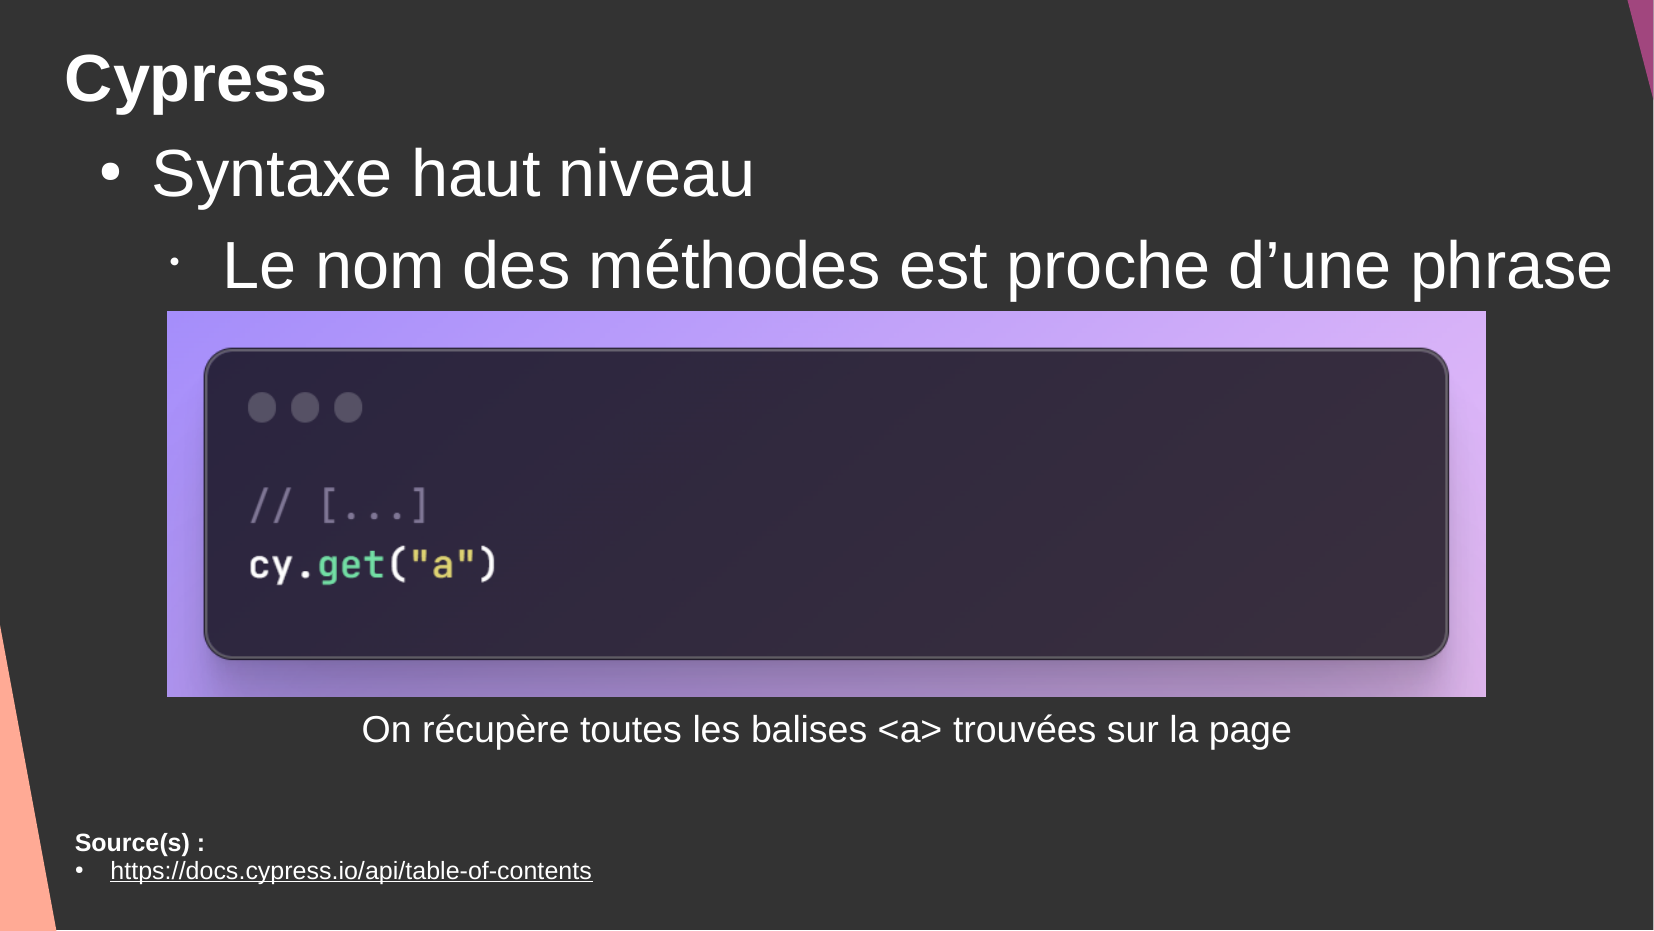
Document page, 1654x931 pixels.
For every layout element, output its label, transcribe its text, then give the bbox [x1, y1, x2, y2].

list On récupère toutes les balises <a> trouvées sur la page [165, 708, 1489, 768]
title Cypress [64, 40, 1635, 116]
picture [167, 311, 1486, 697]
text_box [0, 625, 57, 931]
list Syntaxe haut niveau Le nom des méthodes est proche d’une phrase [80, 135, 1620, 390]
text_box Source(s) : https://docs.cypress.io/api/table-of-contents [60, 821, 1546, 906]
text_box [1627, 0, 1654, 103]
